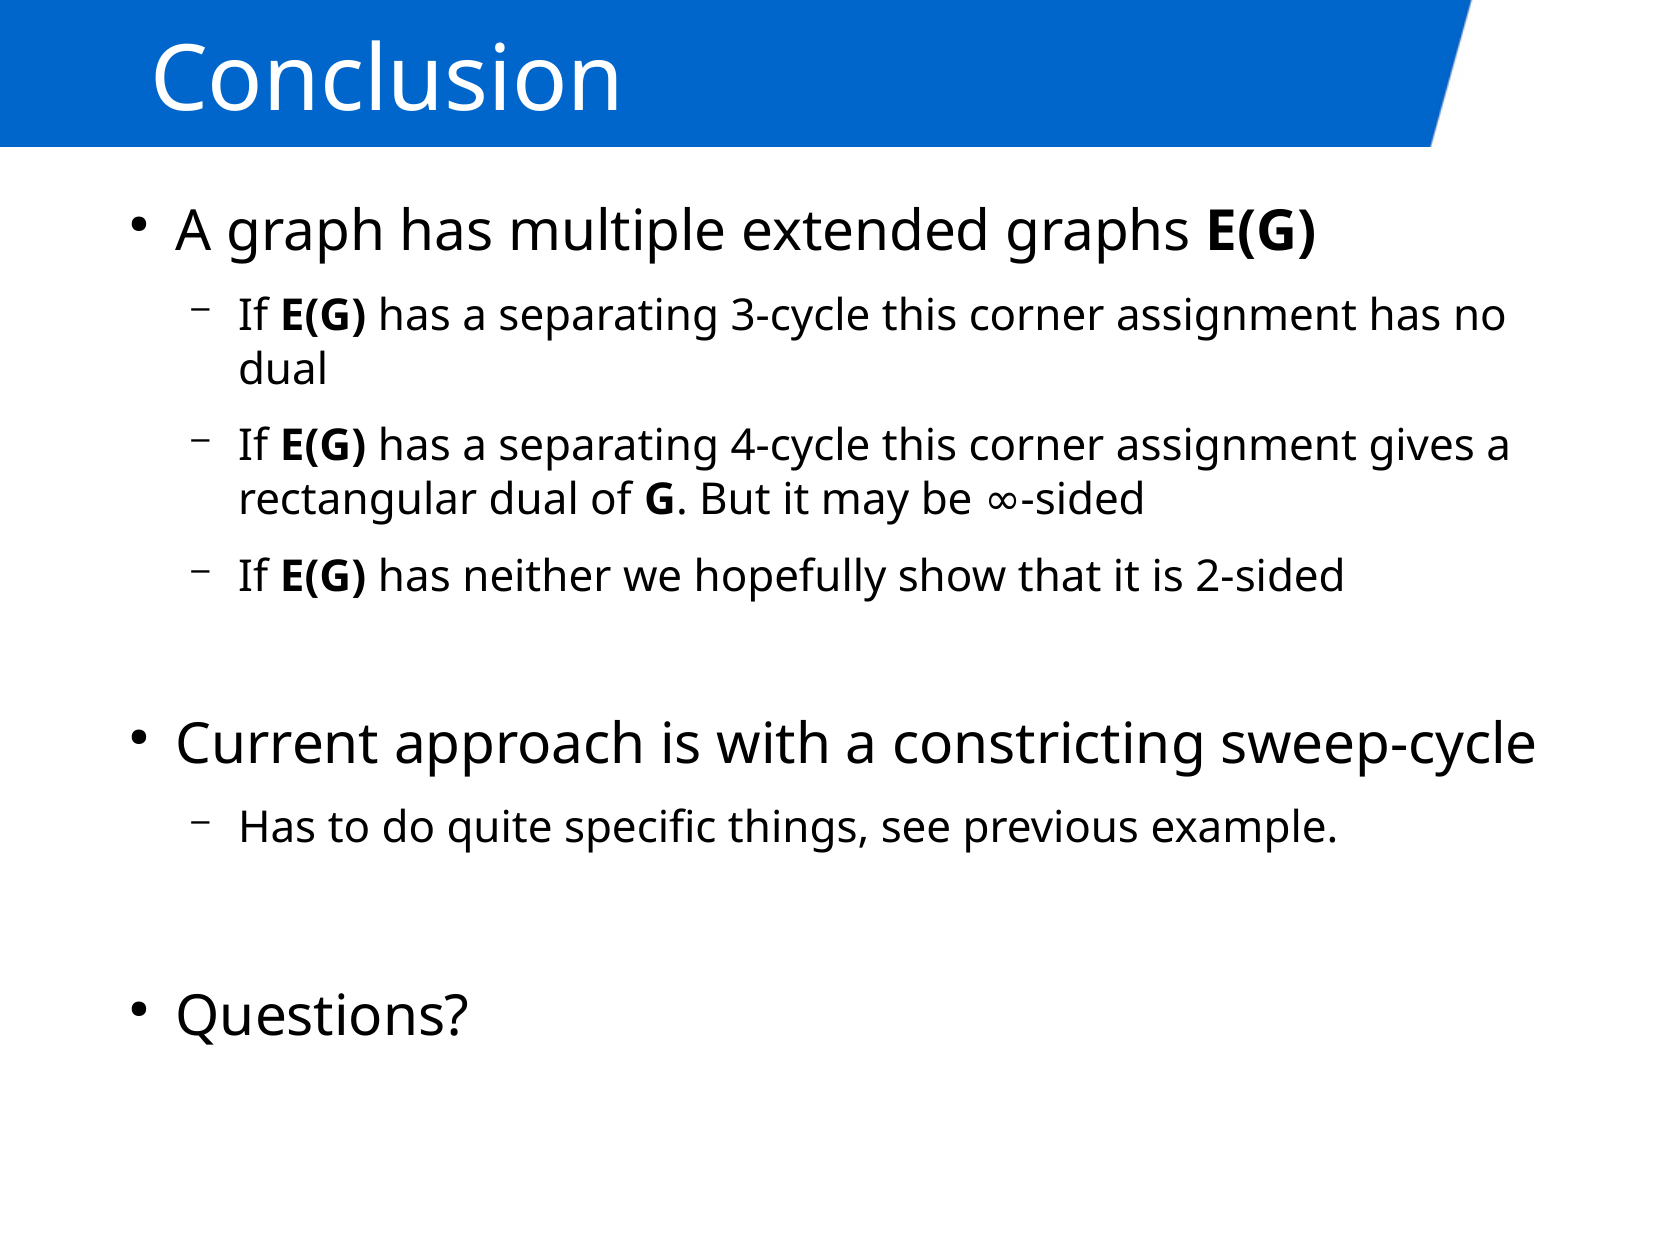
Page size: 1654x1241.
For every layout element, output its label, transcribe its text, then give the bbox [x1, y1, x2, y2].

title Conclusion [150, 15, 1456, 136]
picture [0, 0, 1474, 147]
list A graph has multiple extended graphs E(G) If E(G) has a separating 3-cycle this corner assignment has no dual If E(G) has a separating 4-cycle this corner assignment gives a rectangular dual of G. But it may be ∞-sided If E(G) has neither we hopefully show that it is 2-sided Current approach is with a constricting sweep-cycle Has to do quite specific things, see previous example. Questions? [113, 195, 1540, 1118]
